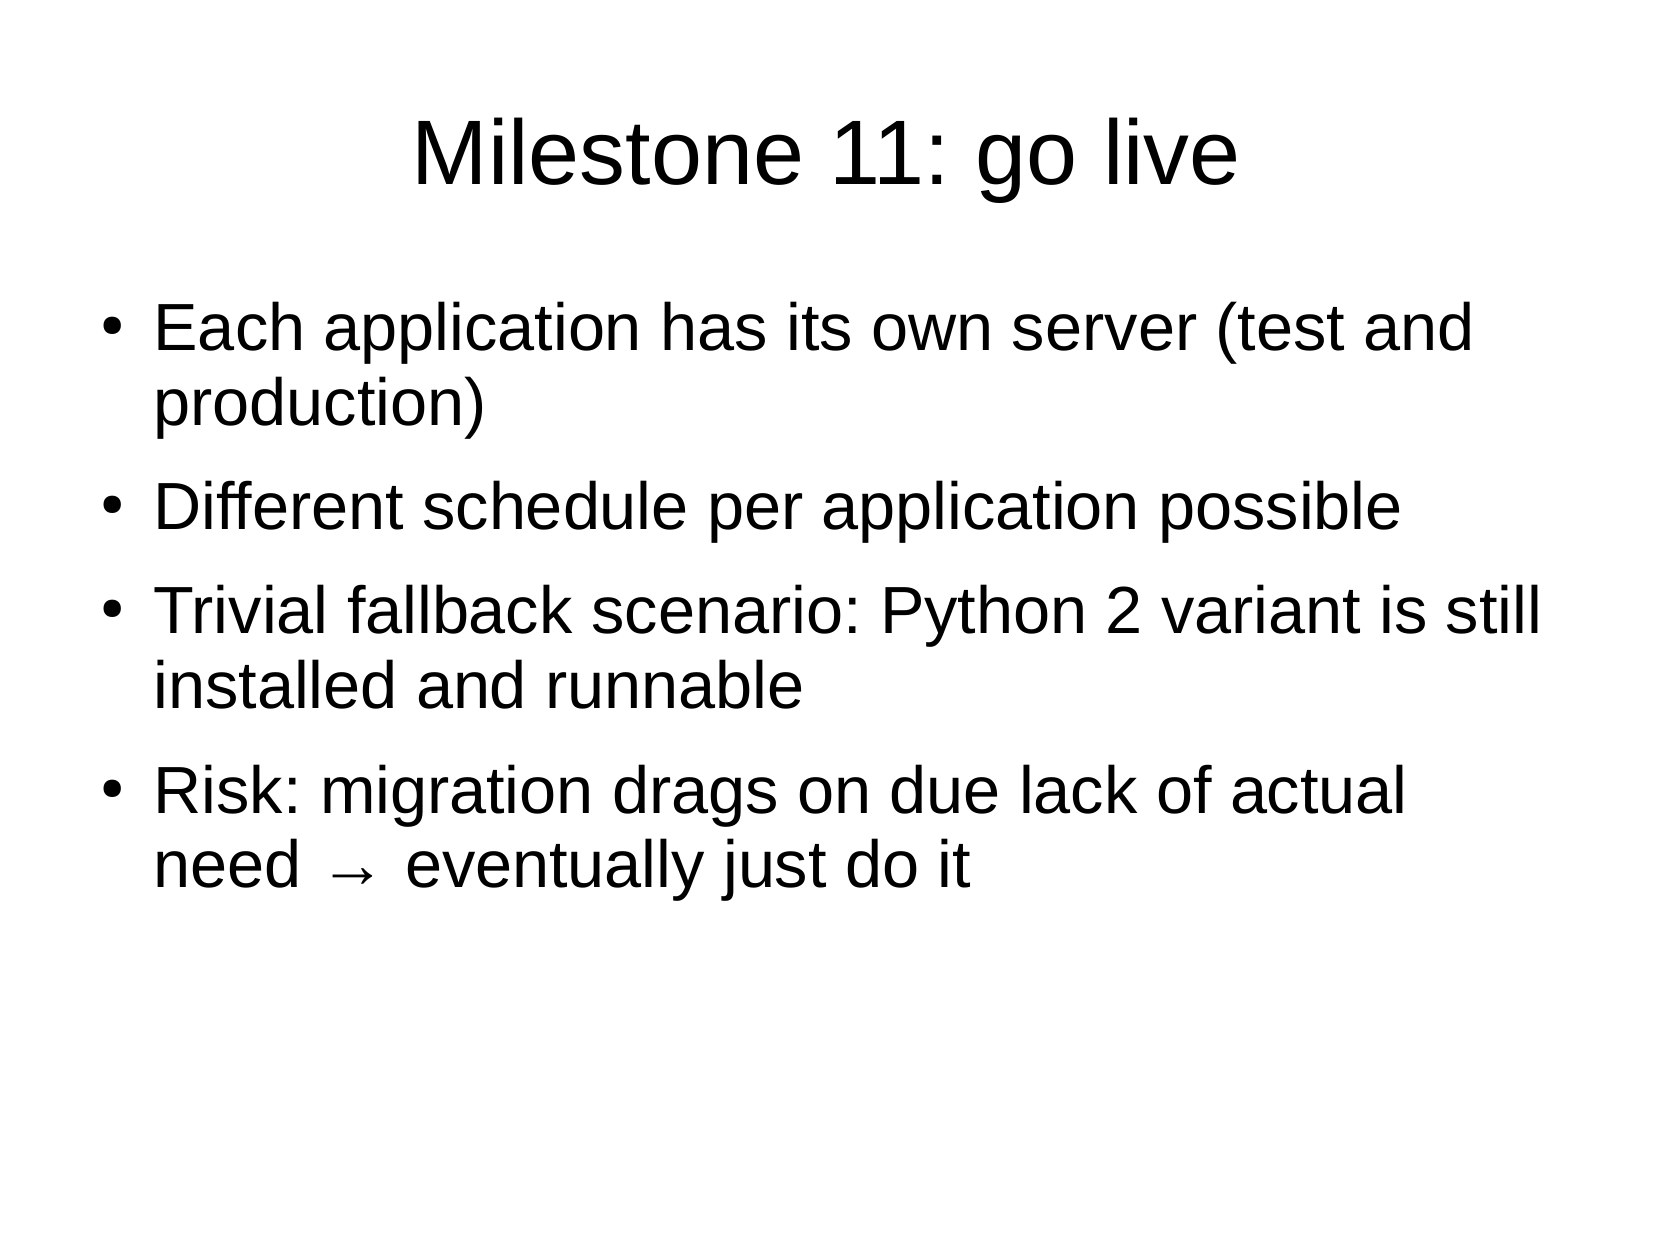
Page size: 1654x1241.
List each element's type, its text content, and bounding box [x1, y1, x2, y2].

list Each application has its own server (test and production) Different schedule per application possible Trivial fallback scenario: Python 2 variant is still installed and runnable Risk: migration drags on due lack of actual need → eventually just do it [82, 290, 1571, 1010]
title Milestone 11: go live [82, 49, 1571, 257]
